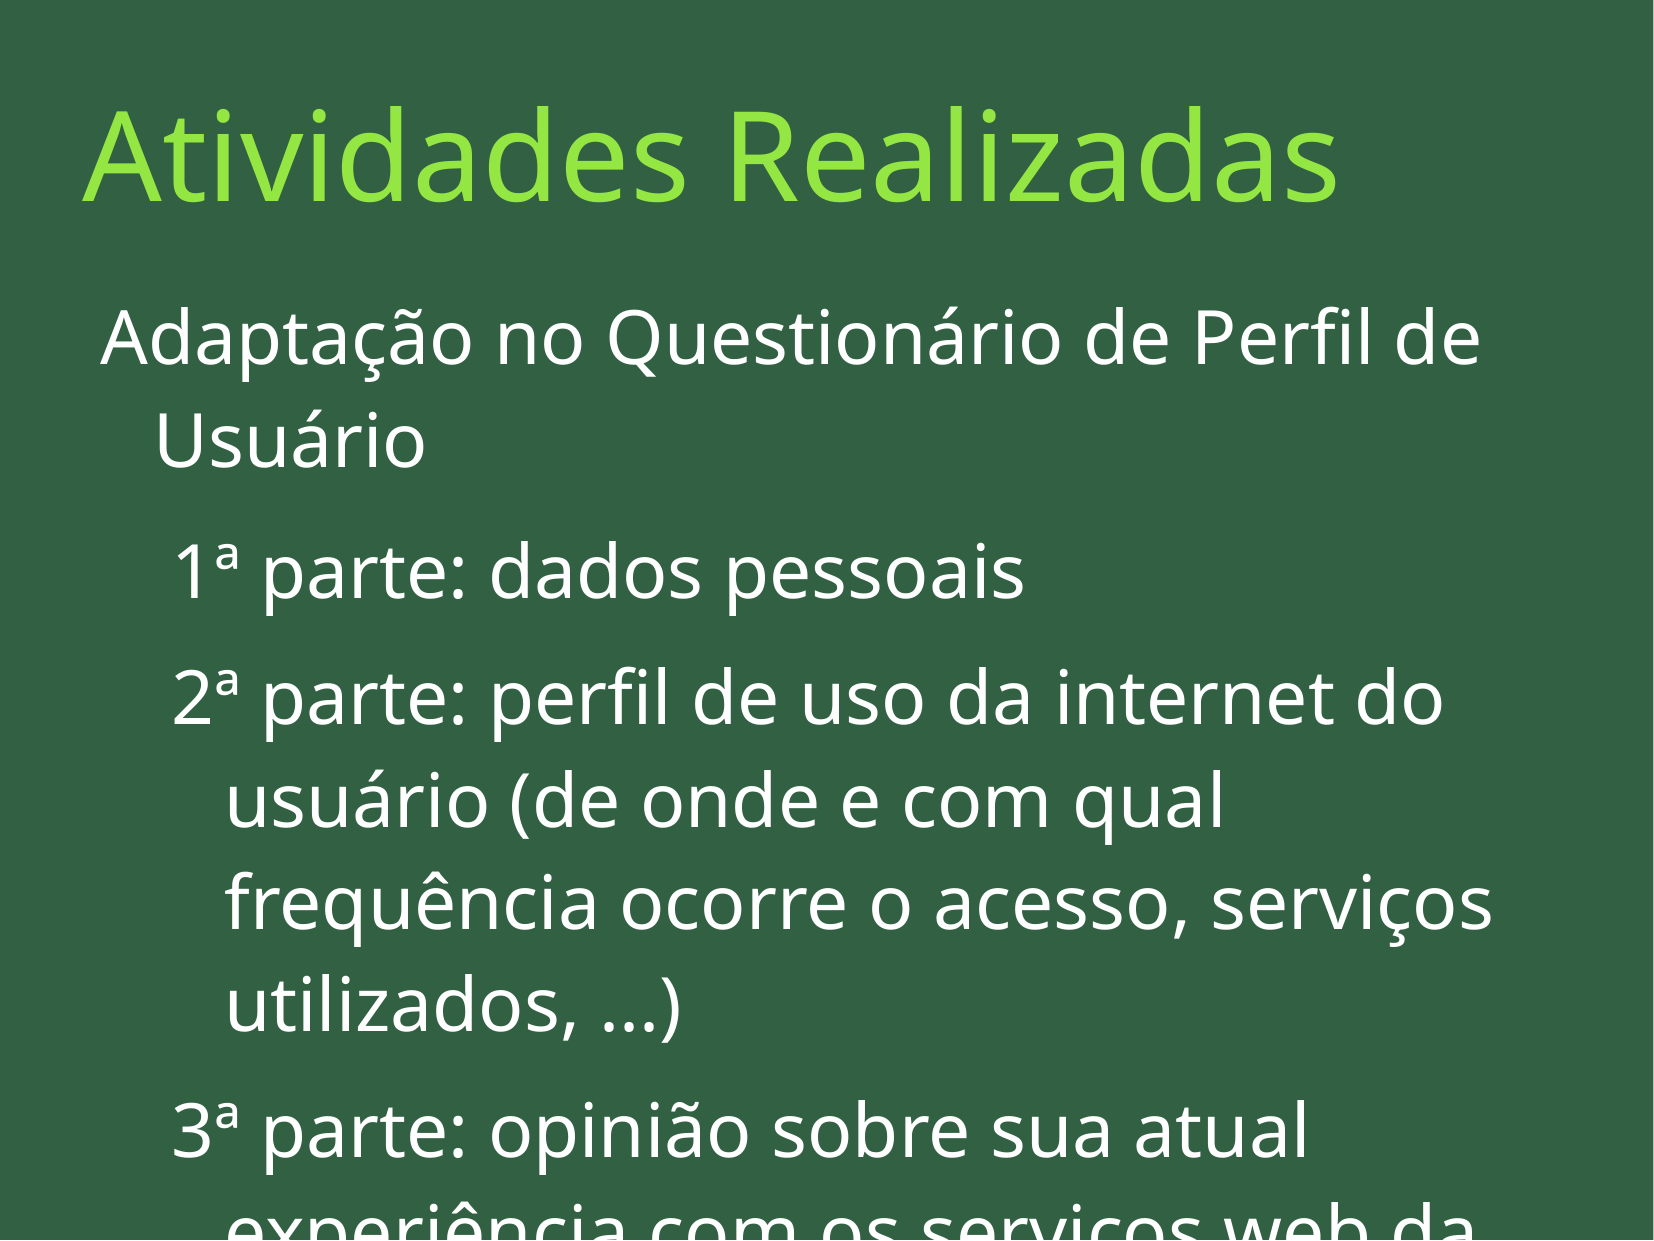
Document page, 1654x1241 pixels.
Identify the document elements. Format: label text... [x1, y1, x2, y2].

title Atividades Realizadas [82, 49, 1571, 257]
list Adaptação no Questionário de Perfil de Usuário 1ª parte: dados pessoais 2ª parte: perfil de uso da internet do usuário (de onde e com qual frequência ocorre o acesso, serviços utilizados, ...) 3ª parte: opinião sobre sua atual experiência com os serviços web da FEBRACE e sobre seu interesse nas possíveis ferramentas a serem oferecidas [82, 284, 1571, 1232]
